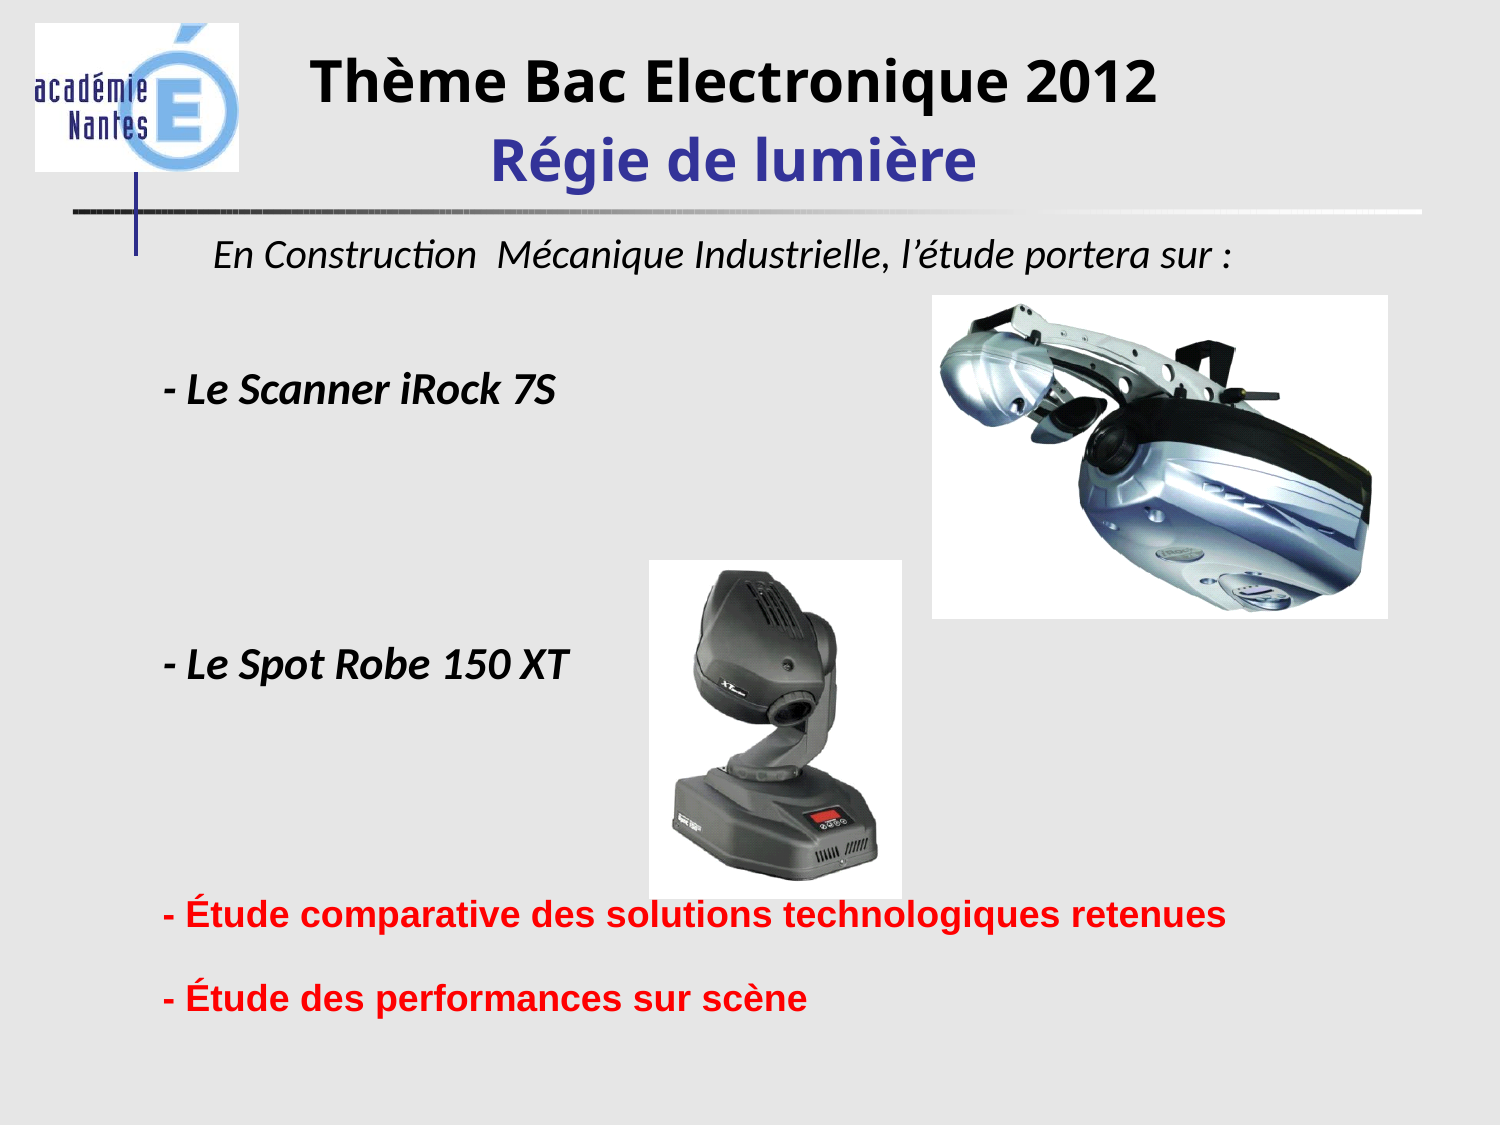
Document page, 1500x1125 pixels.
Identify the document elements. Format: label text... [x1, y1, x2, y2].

text_box En Construction Mécanique Industrielle, l’étude portera sur : - Le Scanner iRock 7S - Le Spot Robe 150 XT [147, 229, 1300, 798]
text_box [72, 209, 134, 215]
picture [932, 295, 1388, 620]
picture [649, 560, 902, 885]
text_box - Étude comparative des solutions technologiques retenues - Étude des performances sur scène [147, 885, 1359, 1031]
text_box [138, 209, 1422, 215]
text_box Thème Bac Electronique 2012 Régie de lumière [263, 32, 1206, 190]
picture [35, 23, 239, 172]
